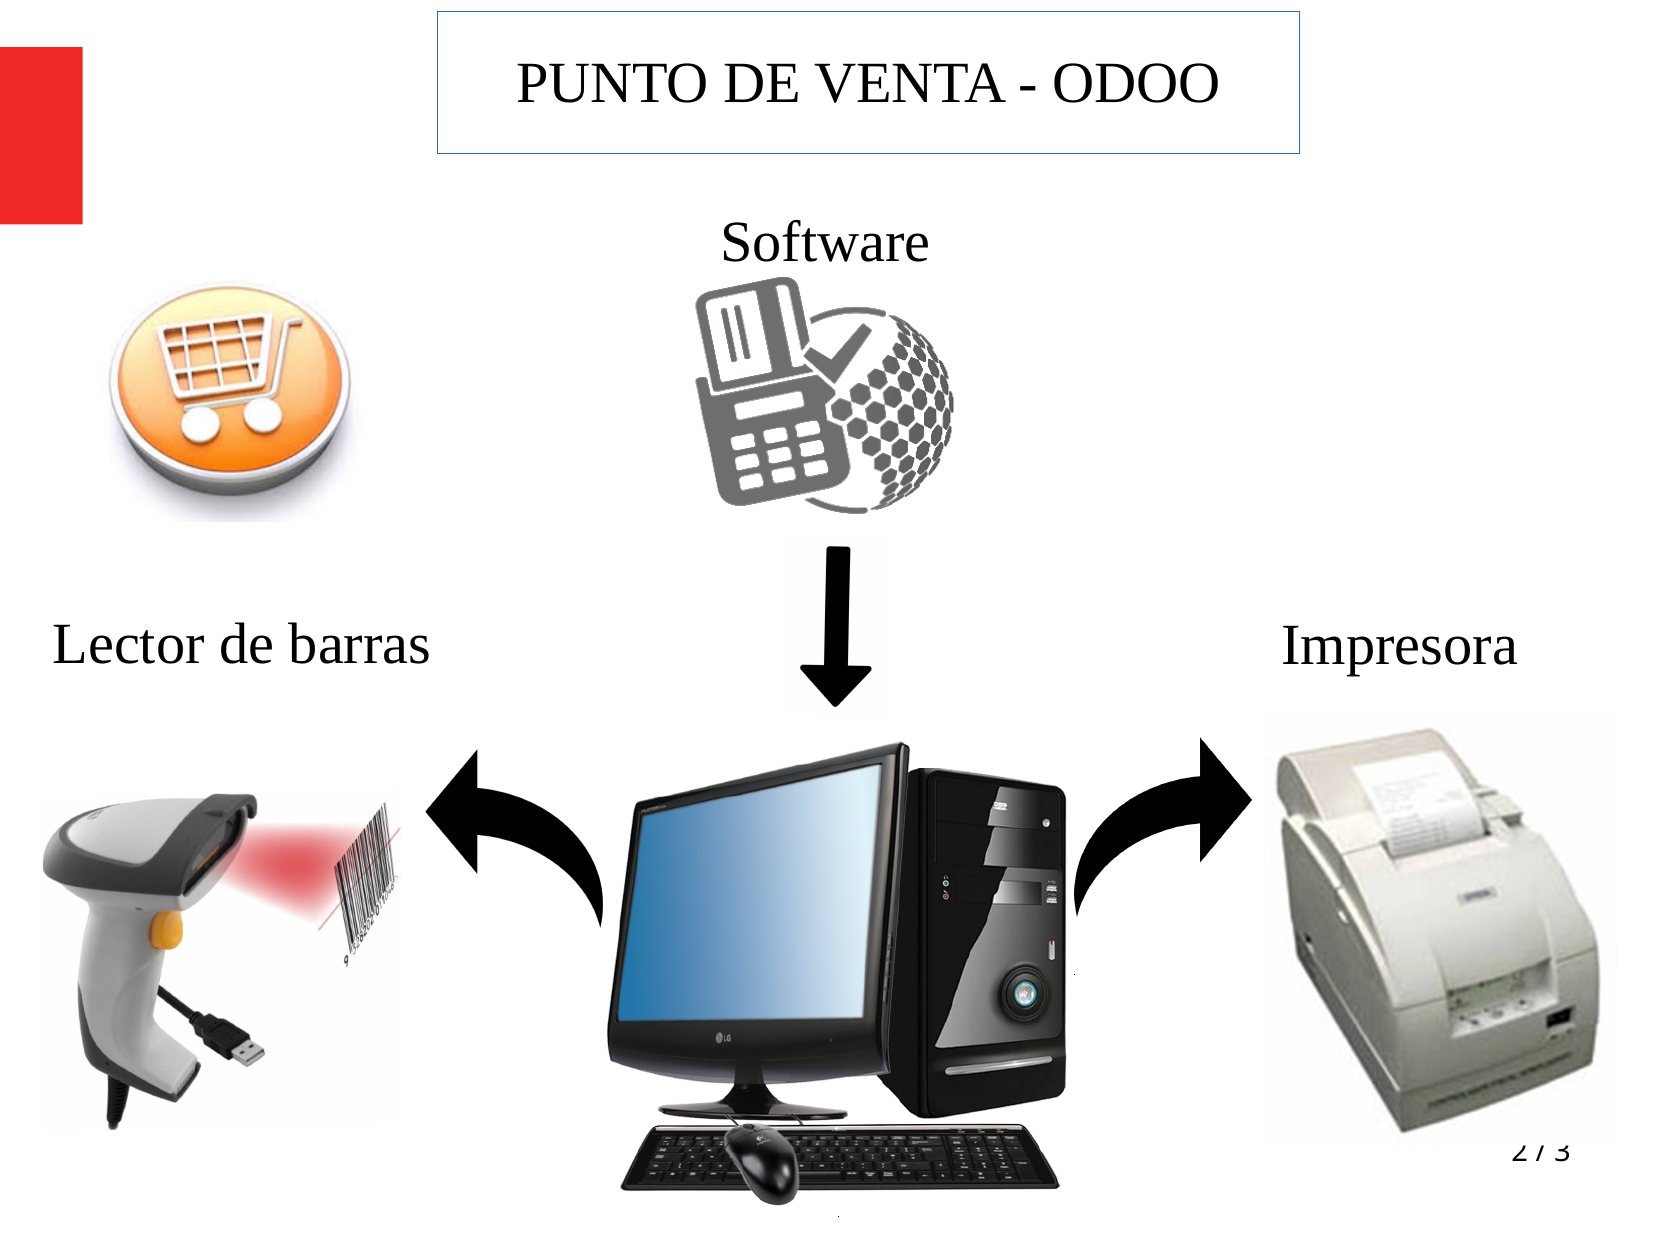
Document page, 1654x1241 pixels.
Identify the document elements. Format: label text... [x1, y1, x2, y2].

picture [625, 271, 1017, 529]
text_box Lector de barras [35, 578, 449, 709]
text_box Impresora [1192, 578, 1607, 712]
picture [42, 767, 402, 1132]
picture [425, 720, 1252, 1217]
text_box PUNTO DE VENTA - ODOO [437, 11, 1300, 154]
picture [69, 259, 390, 522]
picture [779, 534, 895, 721]
text_box Software [566, 177, 1099, 308]
picture [1263, 711, 1619, 1146]
